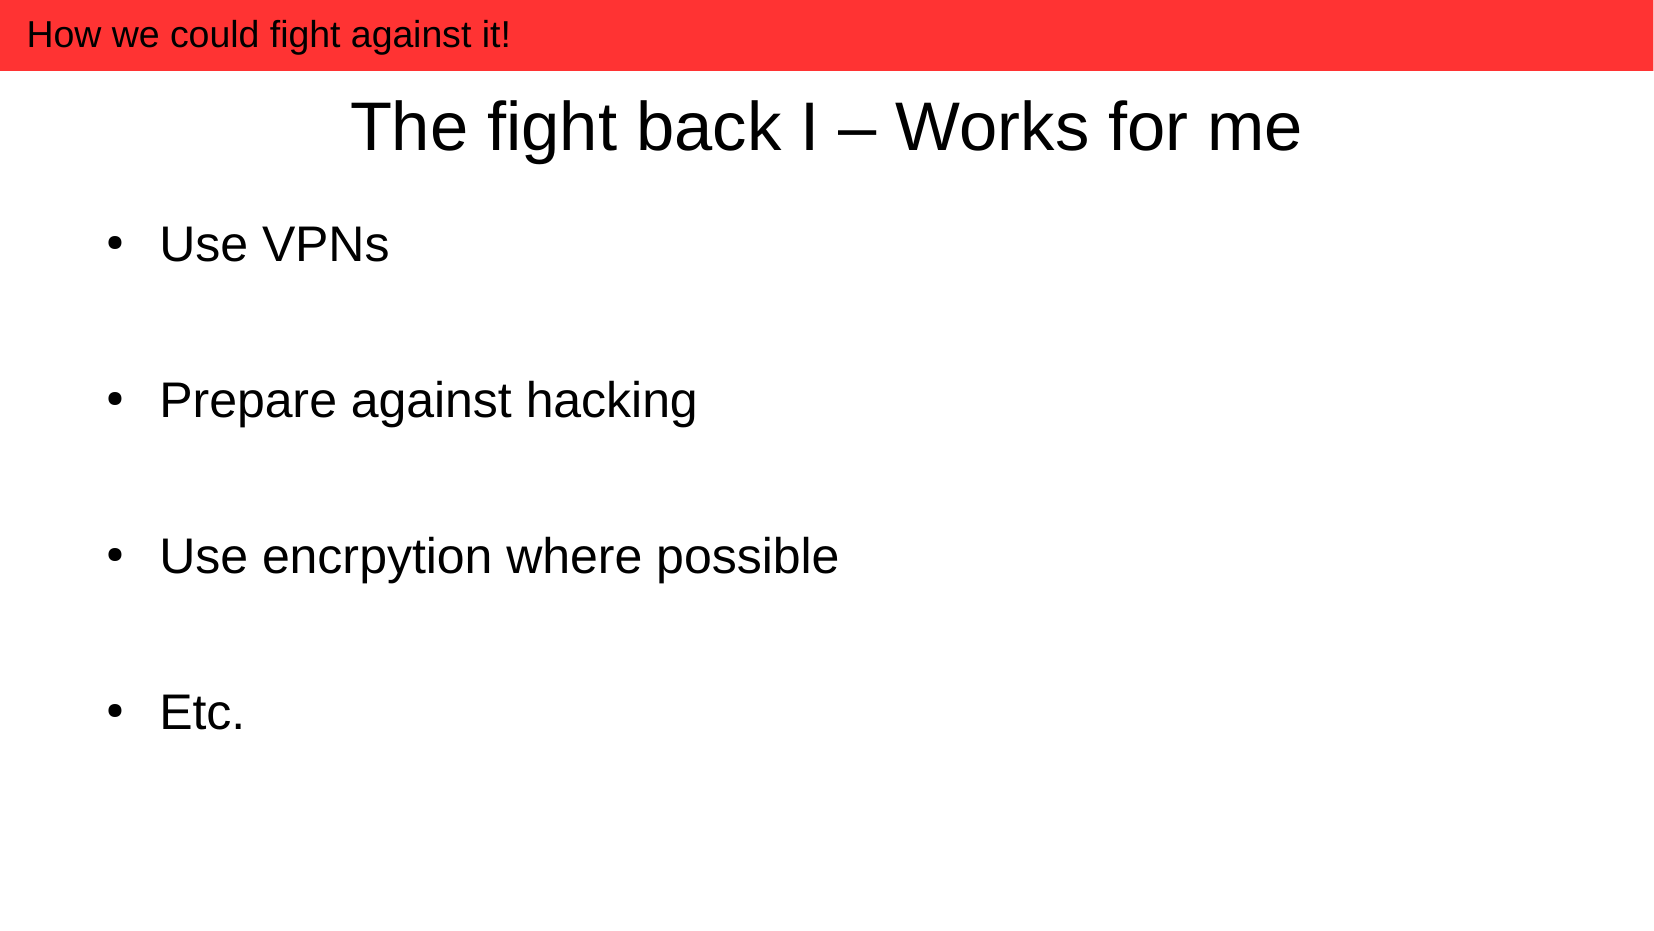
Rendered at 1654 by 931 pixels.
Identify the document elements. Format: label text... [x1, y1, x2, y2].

list Use VPNs Prepare against hacking Use encrpytion where possible Etc. [88, 216, 1512, 827]
title The fight back I – Works for me [82, 71, 1571, 205]
text_box [0, 0, 1654, 71]
text_box How we could fight against it! [11, 5, 886, 63]
